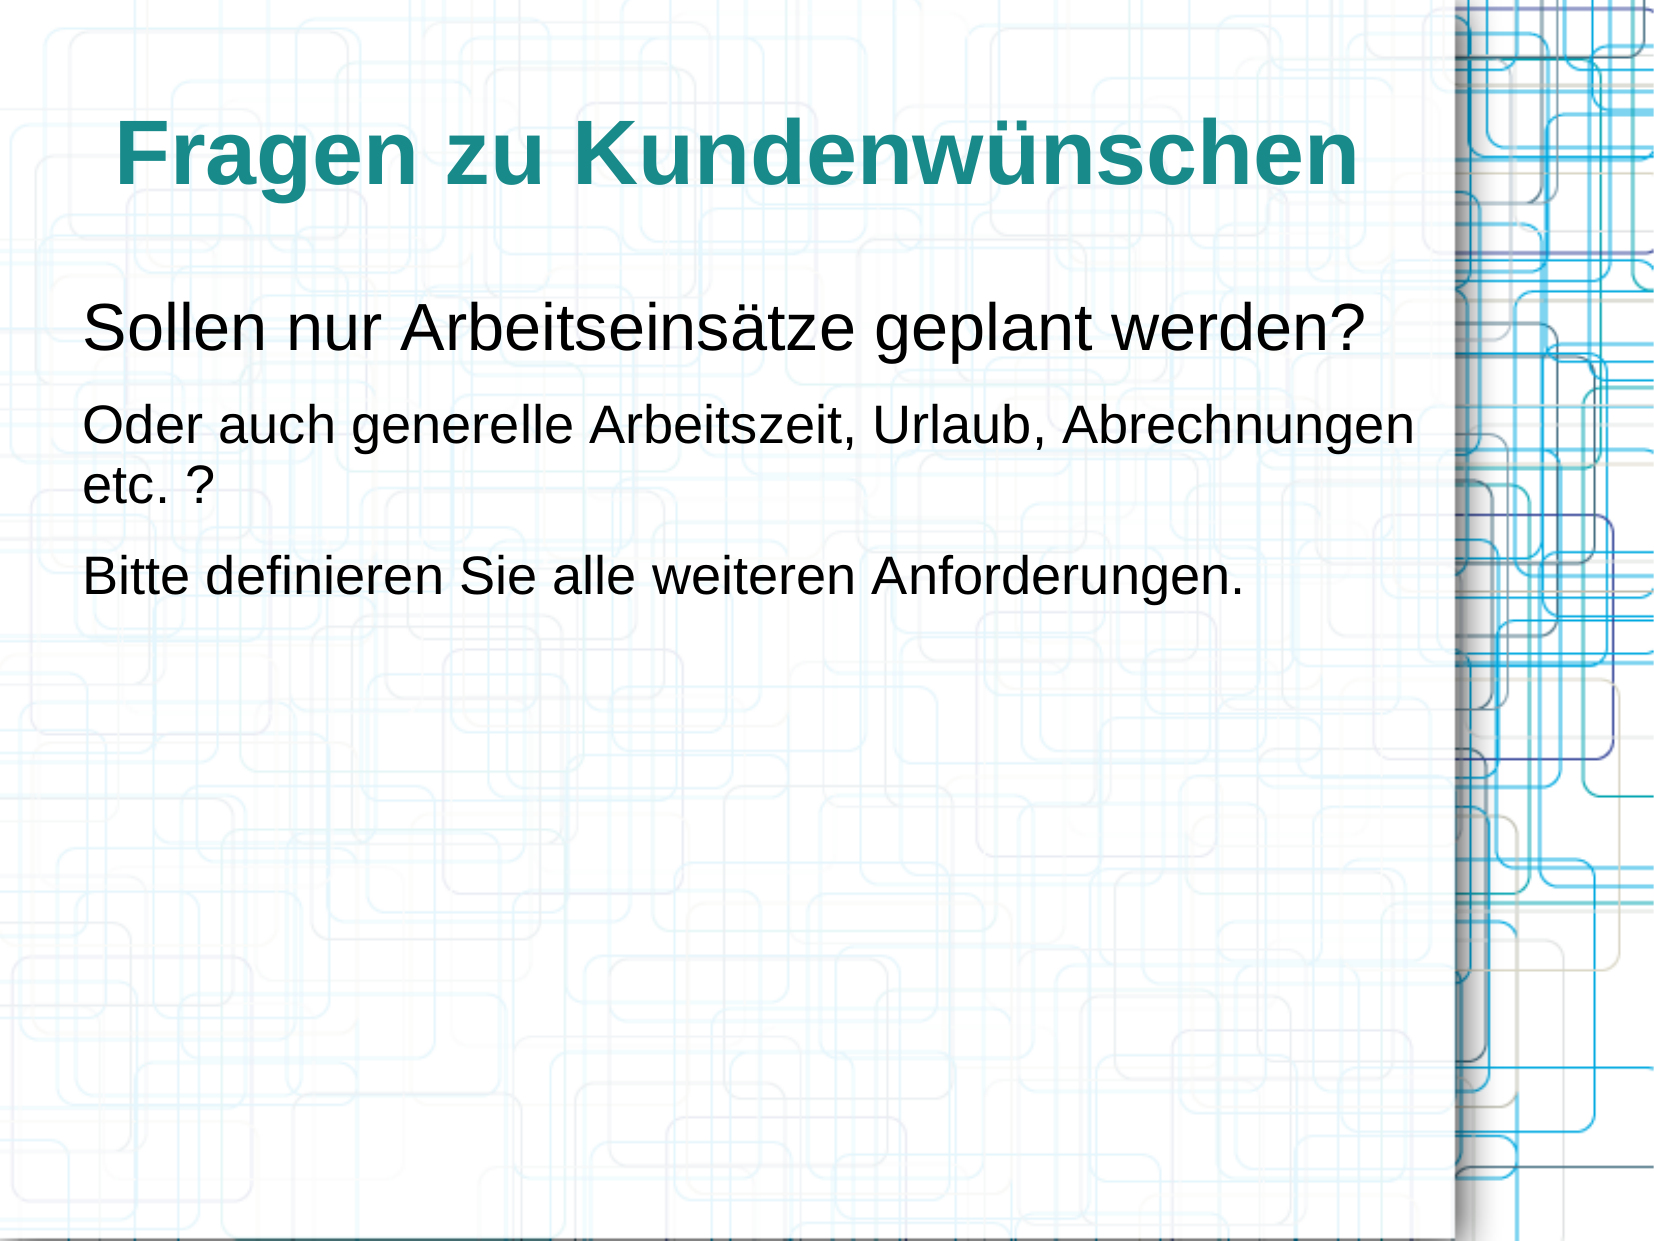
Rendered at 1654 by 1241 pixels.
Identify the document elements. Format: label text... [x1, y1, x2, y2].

picture [0, 0, 1654, 1241]
title Fragen zu Kundenwünschen [59, 49, 1418, 257]
list Sollen nur Arbeitseinsätze geplant werden? Oder auch generelle Arbeitszeit, Urlaub, Abrechnungen etc. ? Bitte definieren Sie alle weiteren Anforderungen. [82, 290, 1418, 1156]
